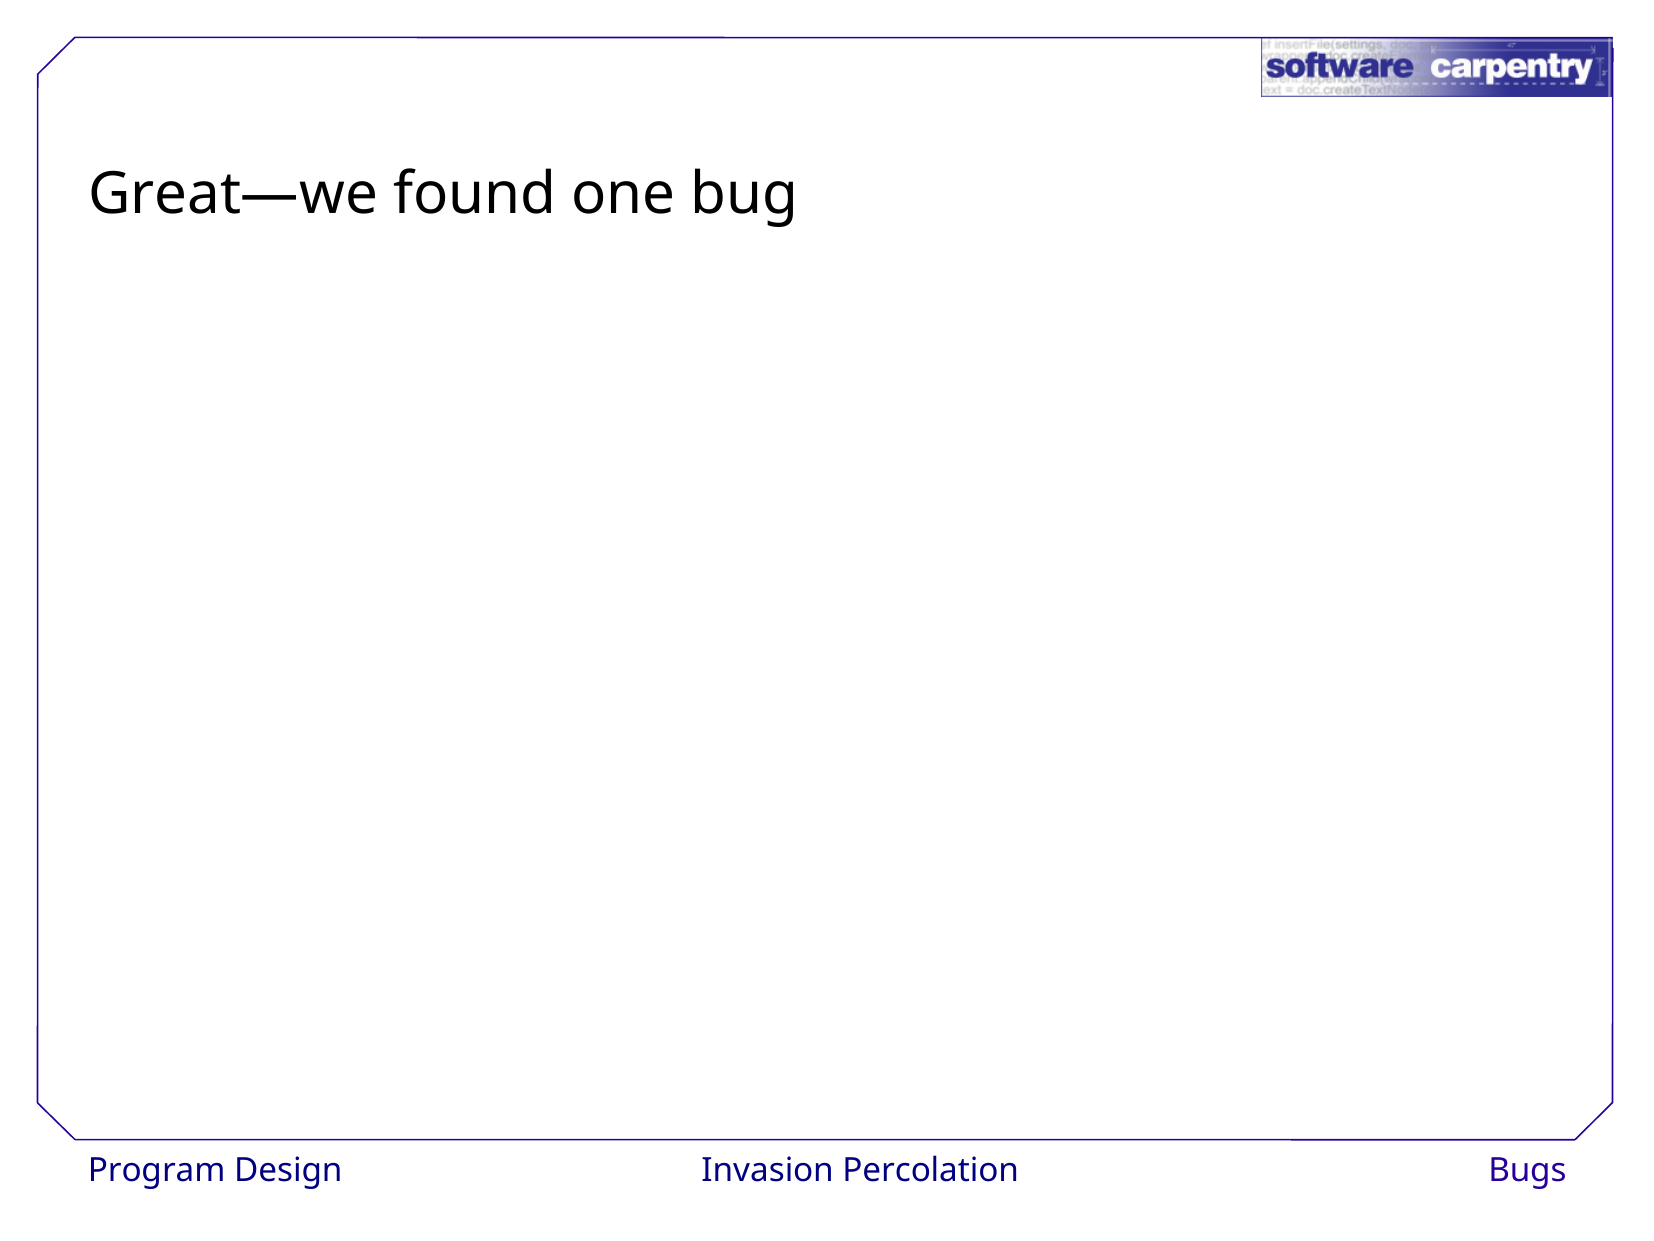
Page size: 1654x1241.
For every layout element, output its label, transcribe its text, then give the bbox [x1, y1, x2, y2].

picture [1261, 39, 1613, 97]
text_box Great—we found one bug [73, 112, 964, 233]
